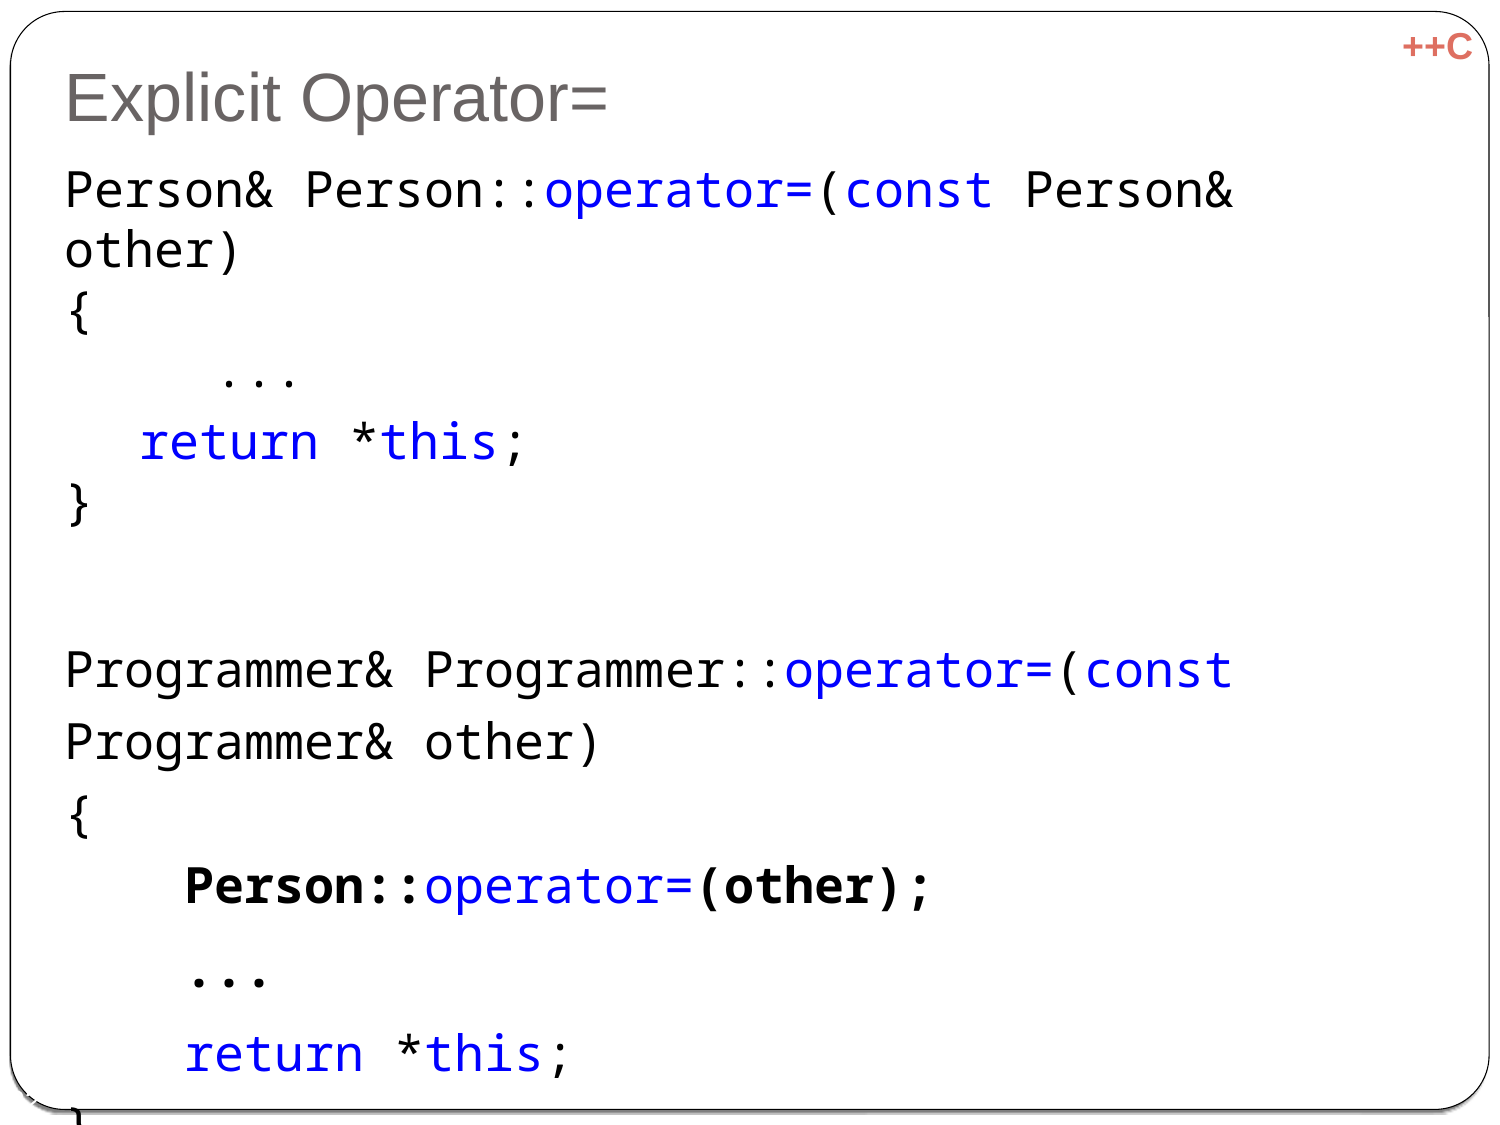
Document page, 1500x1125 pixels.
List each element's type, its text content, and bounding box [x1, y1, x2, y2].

list Person& Person::operator=(const Person& other) { ... return *this; } Programmer& Programmer::operator=(const Programmer& other) { Person::operator=(other); ... return *this; } [50, 149, 1450, 1088]
slide_number <number> [0, 1074, 50, 1125]
title Explicit Operator= [50, 45, 1450, 149]
